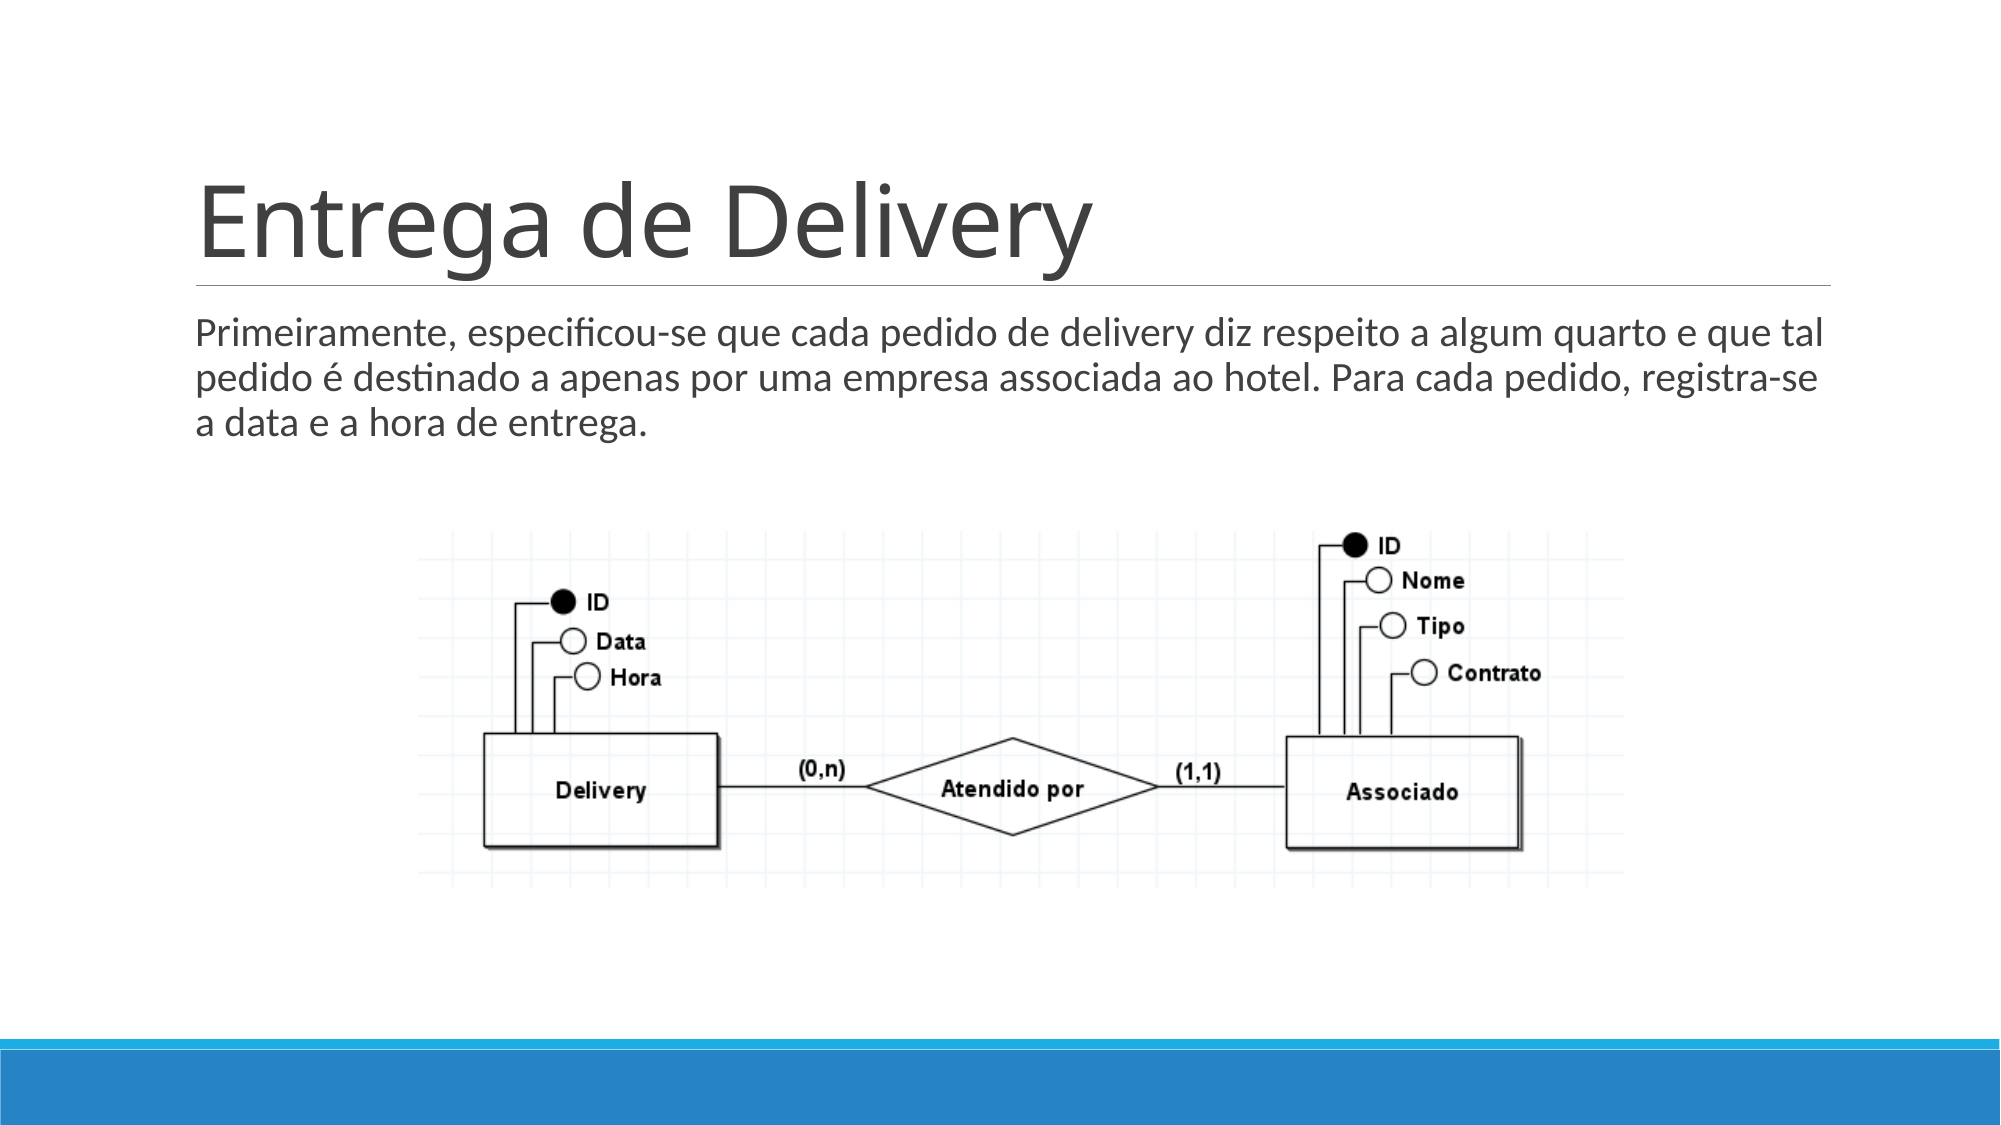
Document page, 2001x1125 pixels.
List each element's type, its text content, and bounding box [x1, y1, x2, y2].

title Entrega de Delivery [180, 47, 1830, 285]
picture [418, 531, 1624, 888]
list Primeiramente, especificou-se que cada pedido de delivery diz respeito a algum quarto e que tal pedido é destinado a apenas por uma empresa associada ao hotel. Para cada pedido, registra-se a data e a hora de entrega. [180, 302, 1830, 963]
